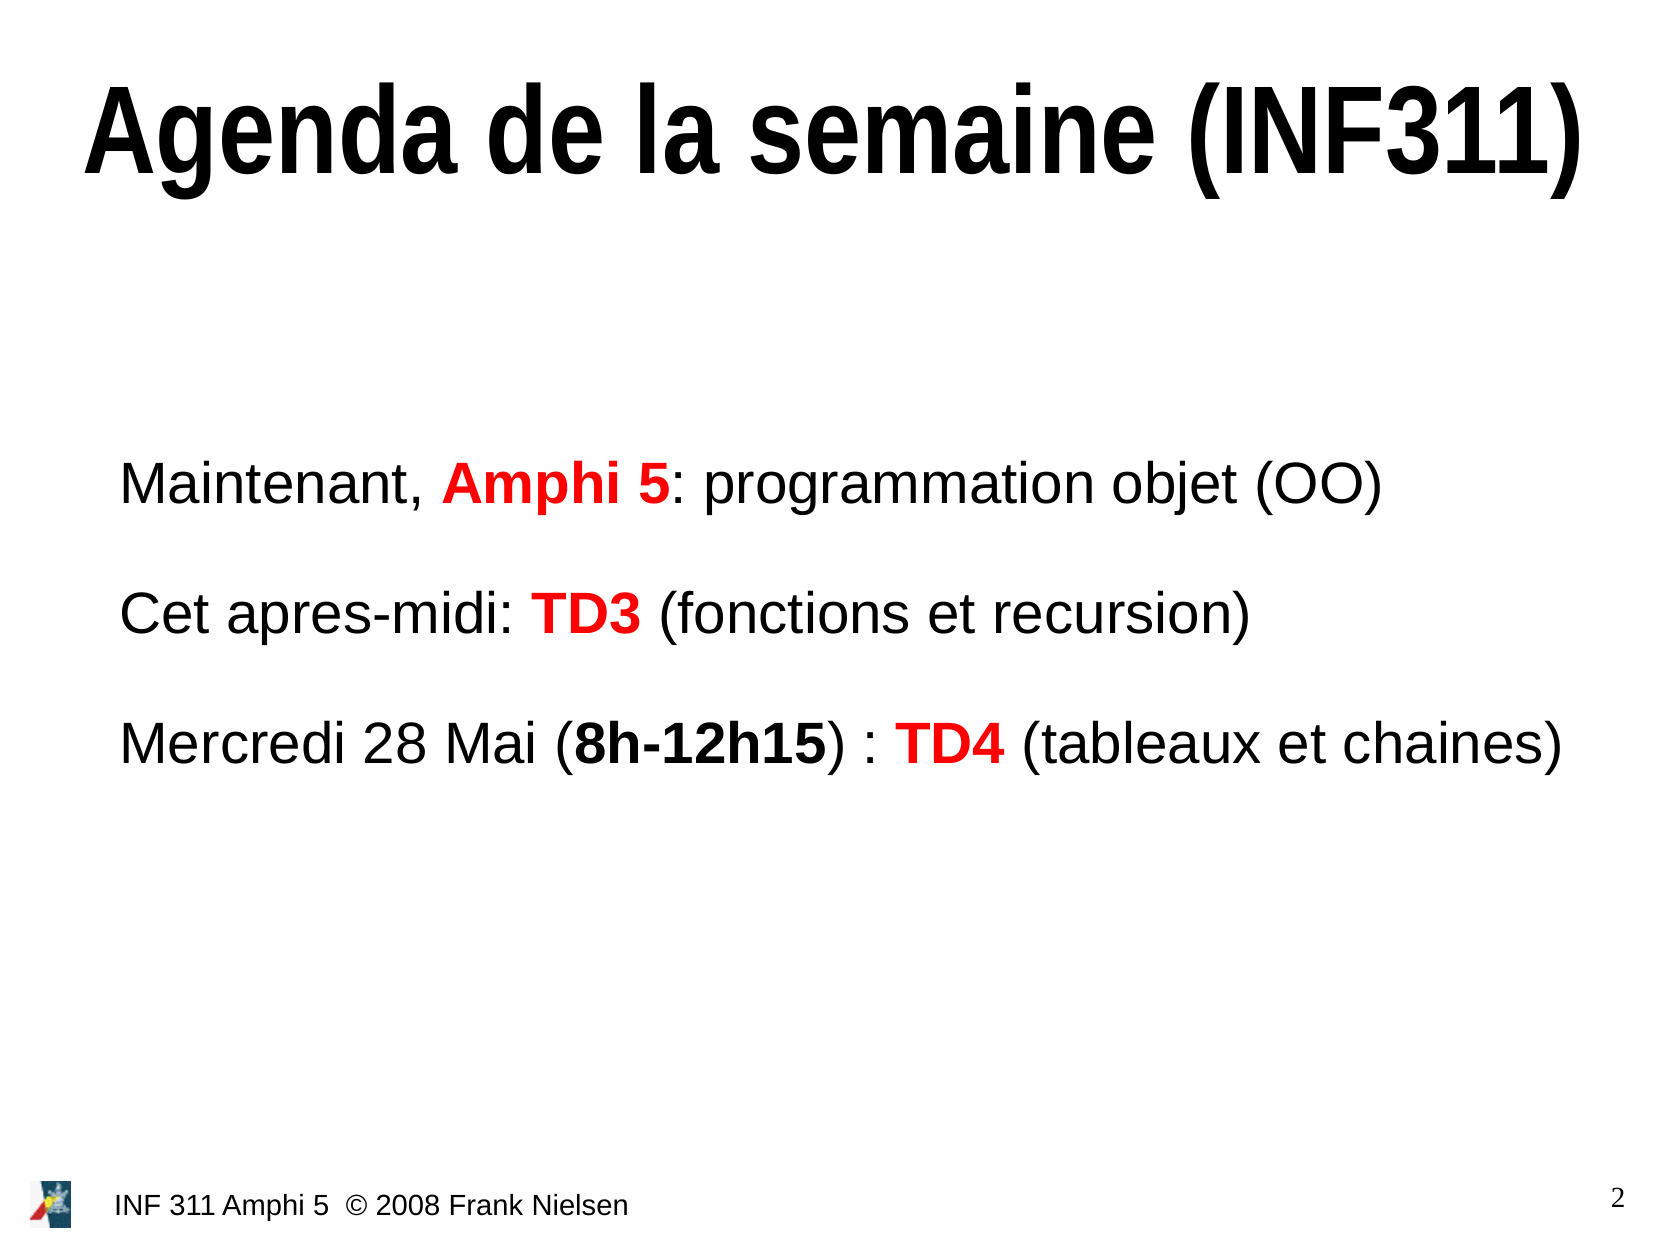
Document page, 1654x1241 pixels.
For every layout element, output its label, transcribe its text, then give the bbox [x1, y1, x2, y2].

picture [29, 1181, 71, 1228]
text_box Maintenant, Amphi 5: programmation objet (OO) Cet apres-midi: TD3 (fonctions et recursion) Mercredi 28 Mai (8h-12h15) : TD4 (tableaux et chaines) [88, 442, 1616, 852]
text_box Agenda de la semaine (INF311) [67, 49, 1601, 207]
